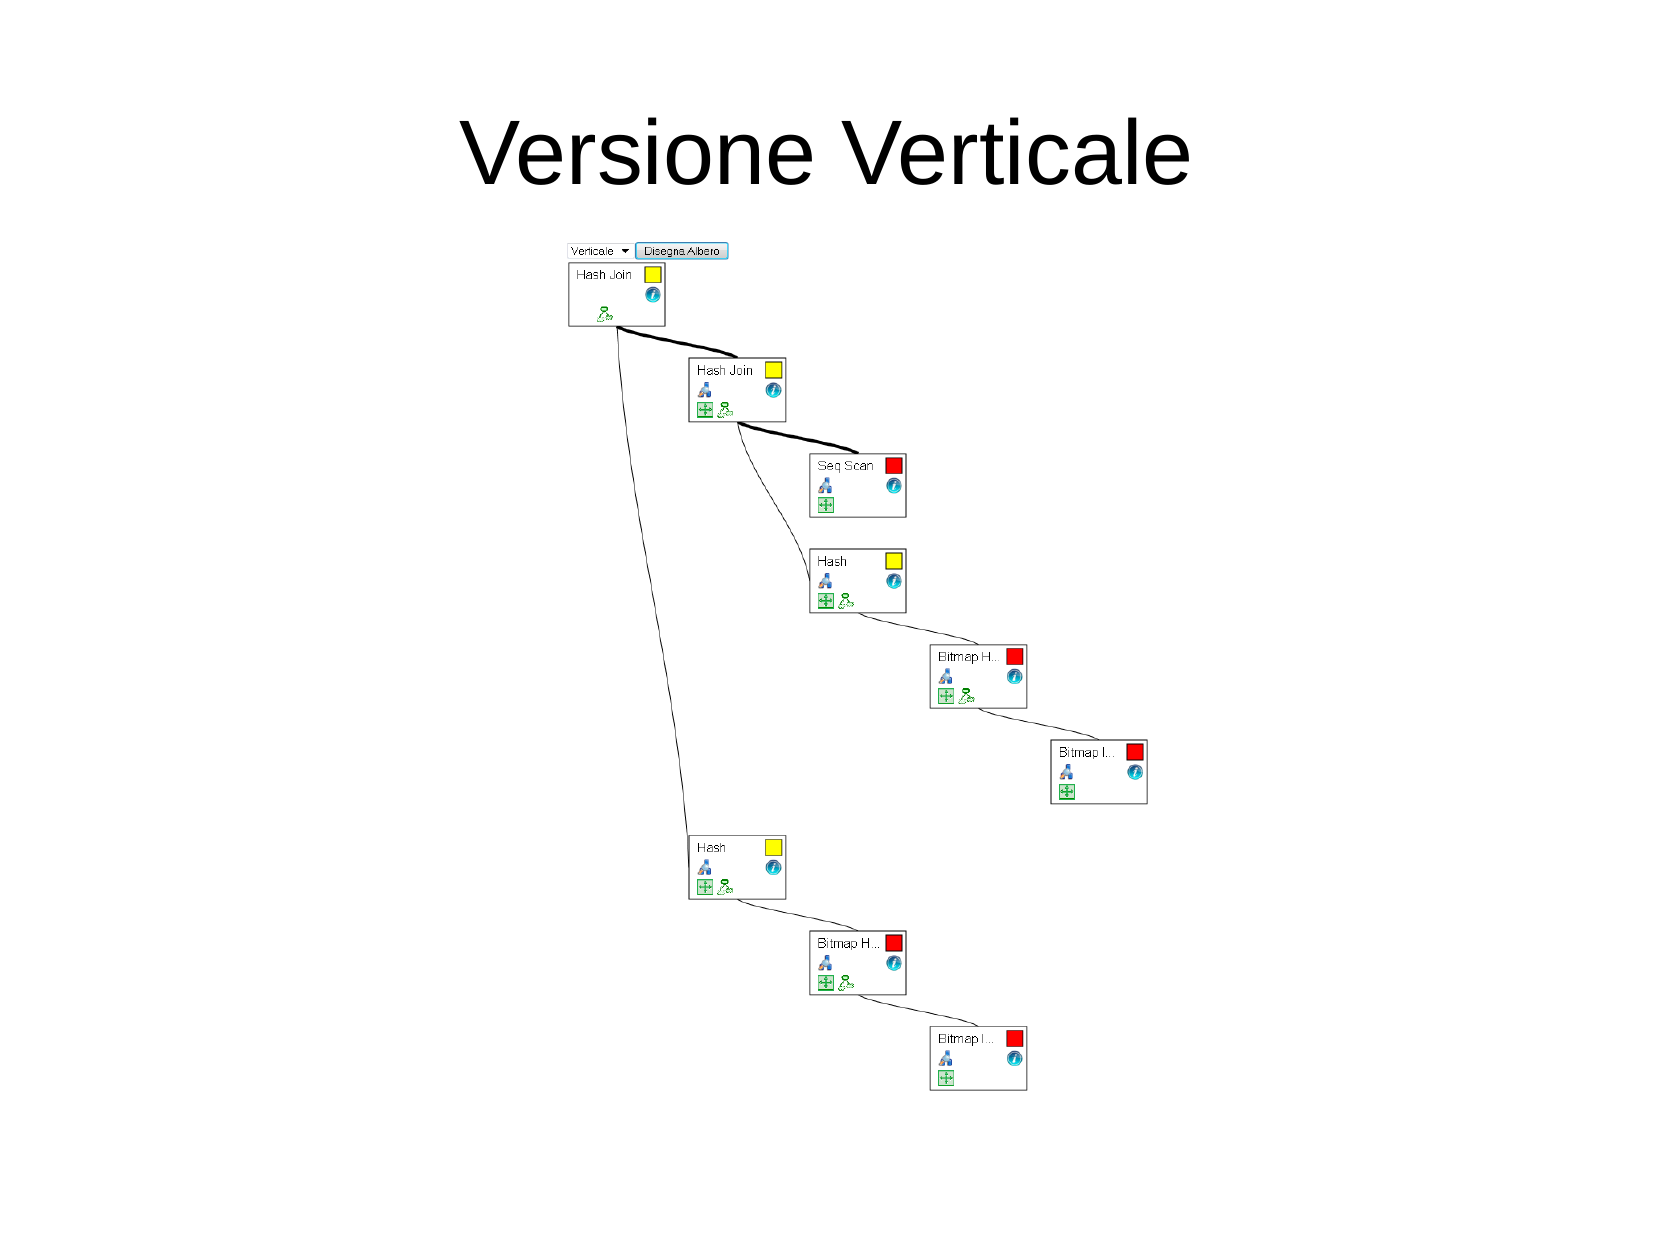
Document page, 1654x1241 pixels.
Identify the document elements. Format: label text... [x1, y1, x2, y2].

picture [561, 236, 1175, 1093]
title Versione Verticale [82, 56, 1571, 250]
